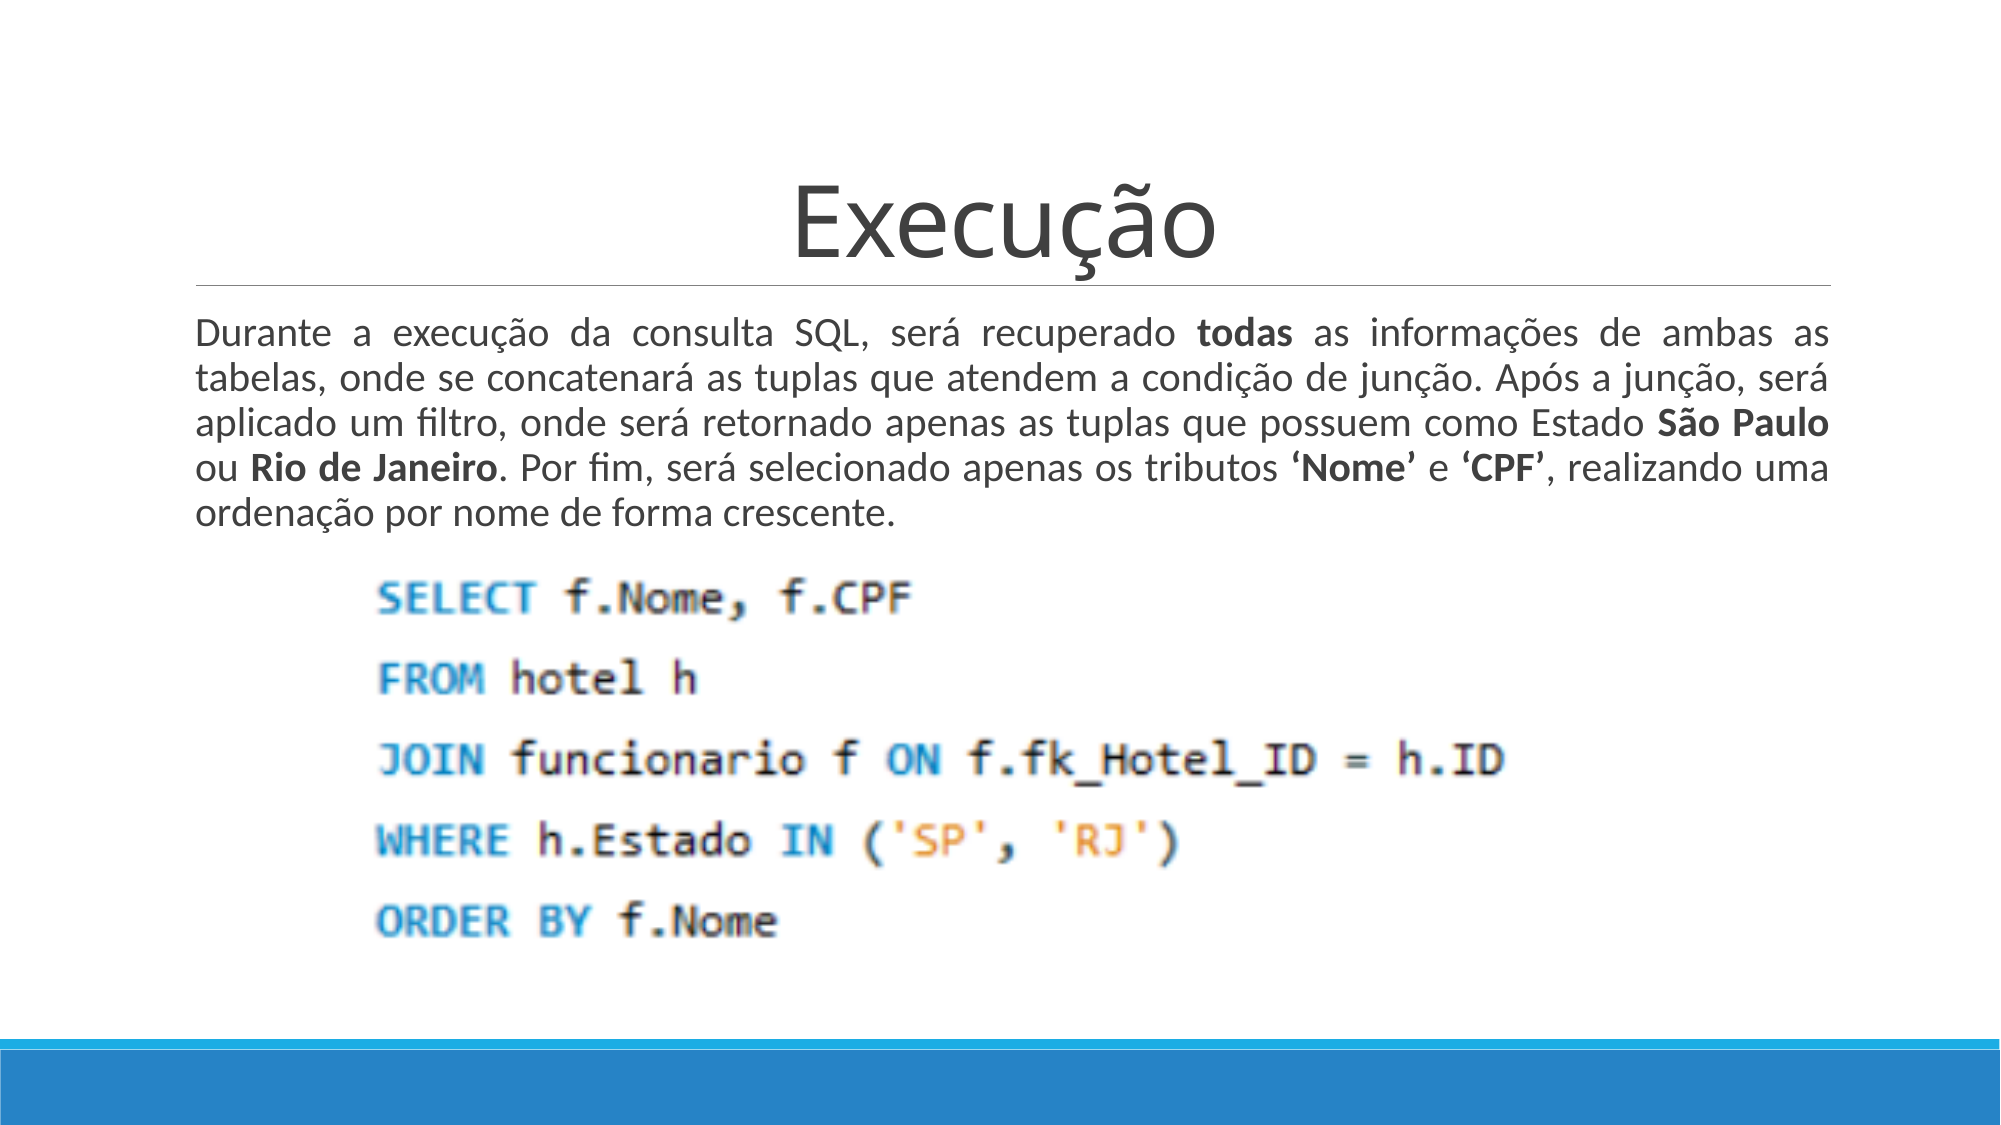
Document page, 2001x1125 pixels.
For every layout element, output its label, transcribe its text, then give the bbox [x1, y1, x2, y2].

list Durante a execução da consulta SQL, será recuperado todas as informações de ambas as tabelas, onde se concatenará as tuplas que atendem a condição de junção. Após a junção, será aplicado um filtro, onde será retornado apenas as tuplas que possuem como Estado São Paulo ou Rio de Janeiro. Por fim, será selecionado apenas os tributos ‘Nome’ e ‘CPF’, realizando uma ordenação por nome de forma crescente. [180, 302, 1830, 963]
picture [354, 560, 1536, 963]
title Execução [180, 47, 1830, 285]
